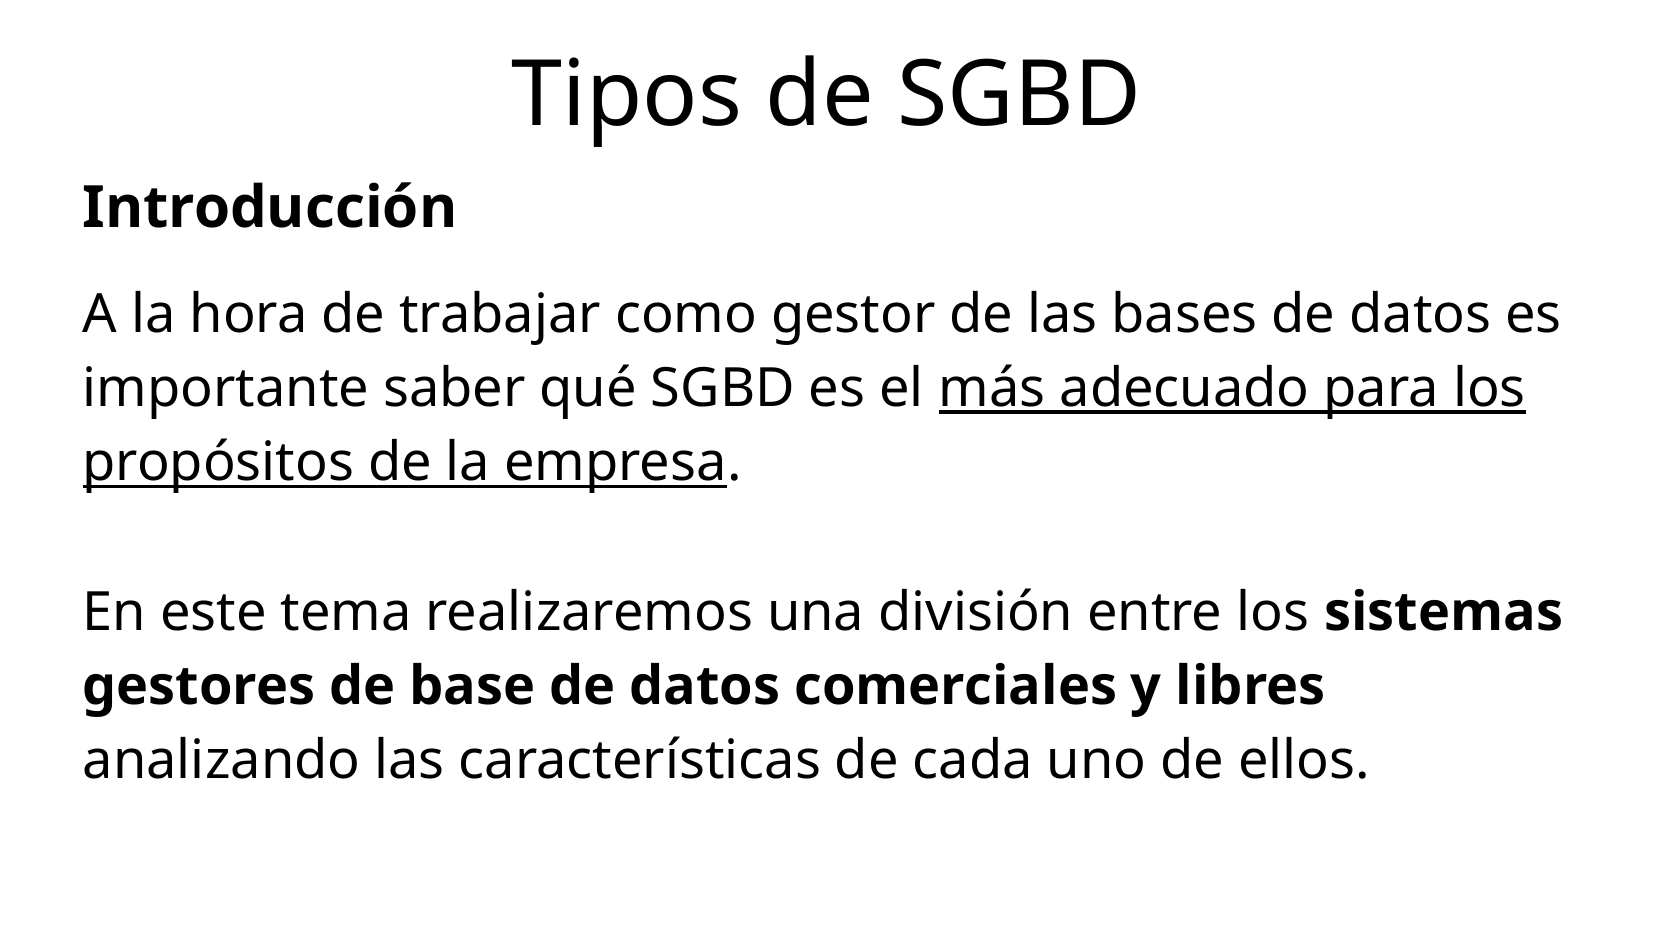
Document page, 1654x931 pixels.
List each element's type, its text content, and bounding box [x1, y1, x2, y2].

list Introducción A la hora de trabajar como gestor de las bases de datos es importante saber qué SGBD es el más adecuado para los propósitos de la empresa. En este tema realizaremos una división entre los sistemas gestores de base de datos comerciales y libres analizando las características de cada uno de ellos. [82, 165, 1571, 827]
title Tipos de SGBD [82, 37, 1571, 142]
